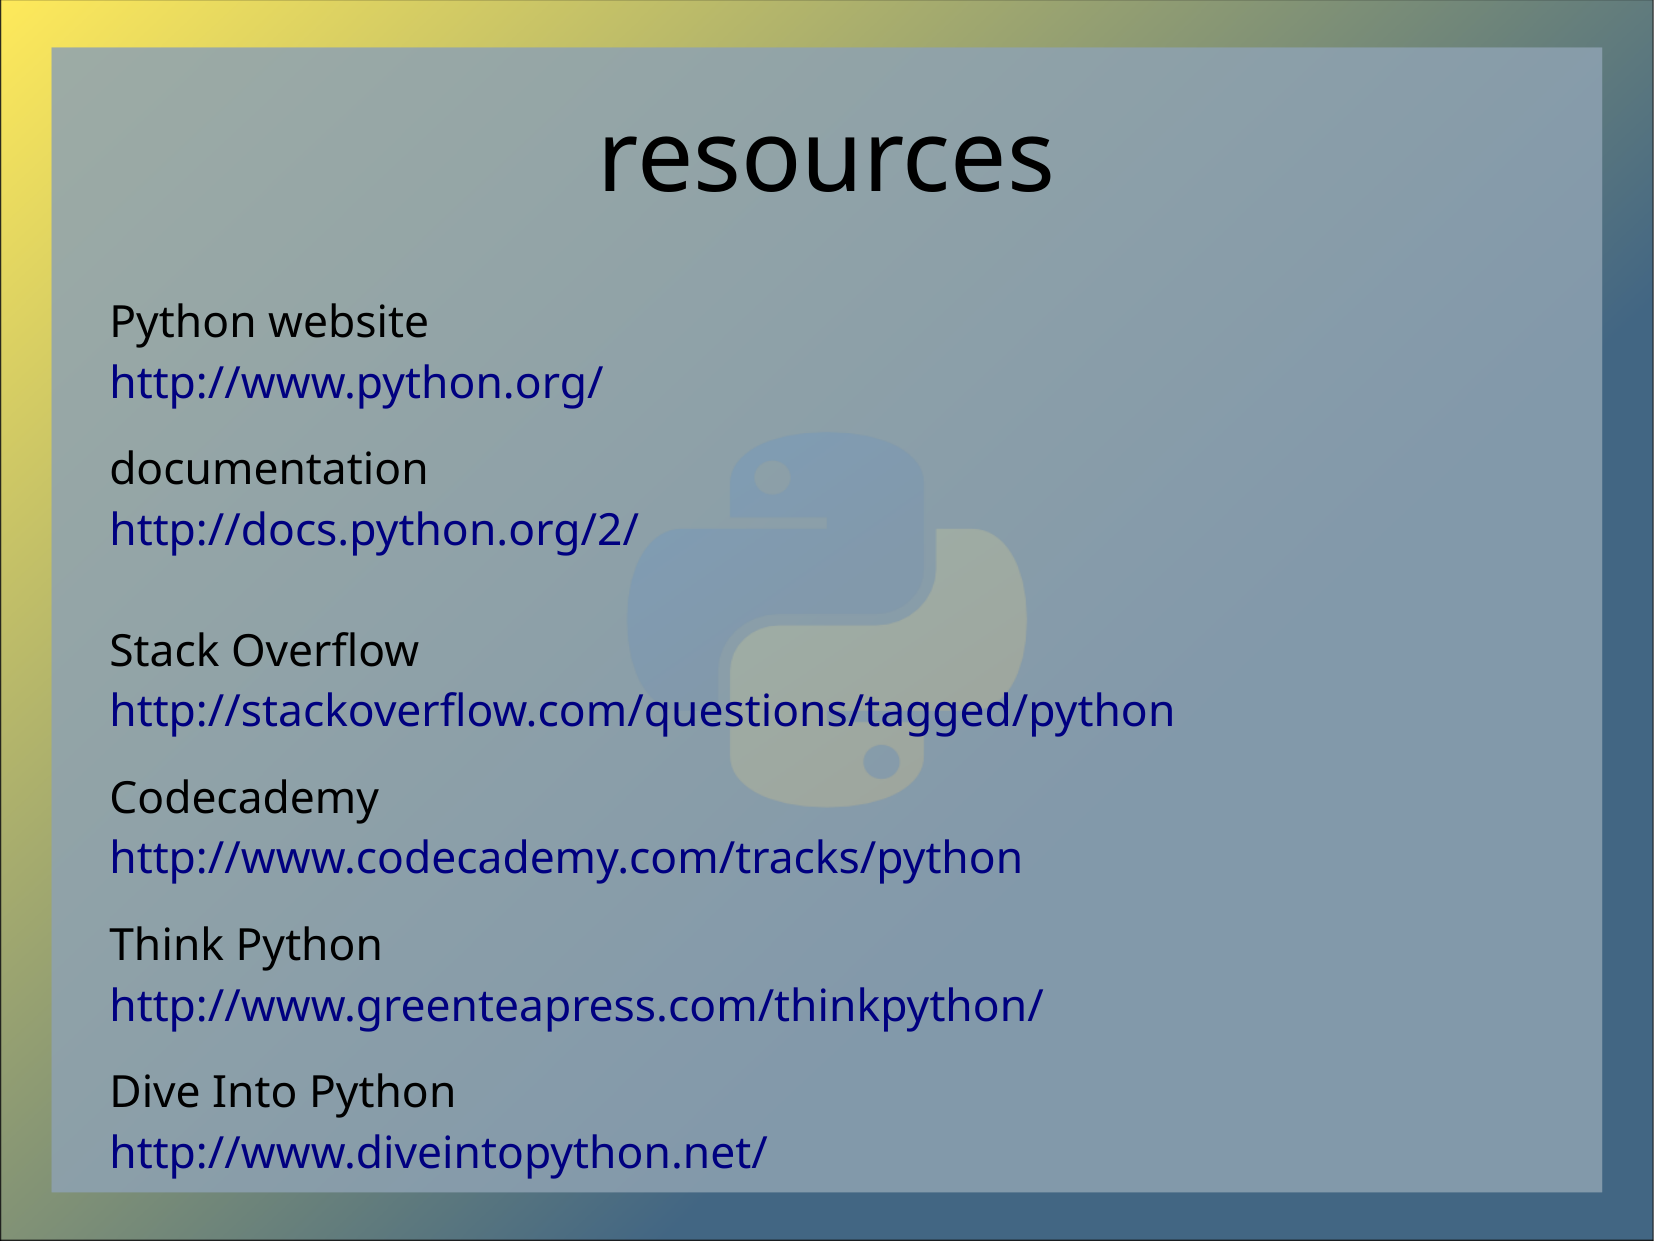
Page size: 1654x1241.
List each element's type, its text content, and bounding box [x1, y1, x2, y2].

list Python website http://www.python.org/ documentation http://docs.python.org/2/ Stack Overflow http://stackoverflow.com/questions/tagged/python Codecademy http://www.codecademy.com/tracks/python Think Python http://www.greenteapress.com/thinkpython/ Dive Into Python http://www.diveintopython.net/ [82, 290, 1571, 1186]
picture [0, 0, 1654, 1241]
title resources [82, 49, 1571, 257]
